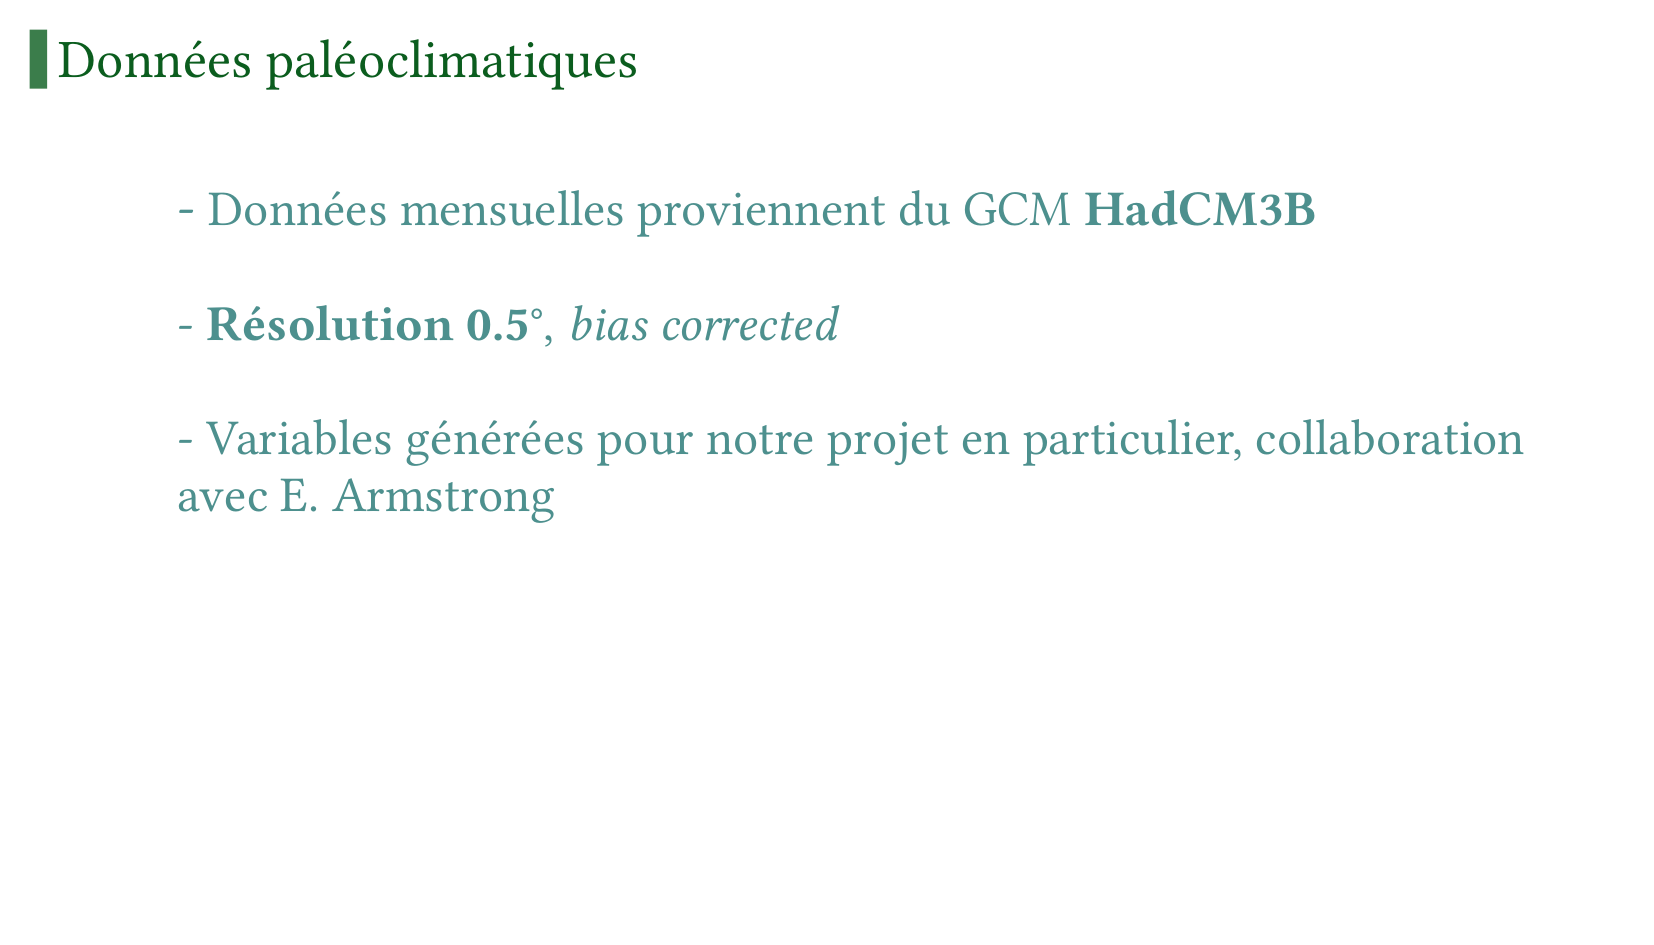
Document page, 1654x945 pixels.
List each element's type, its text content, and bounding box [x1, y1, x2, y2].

text_box [29, 29, 48, 89]
text_box - Données mensuelles proviennent du GCM HadCM3B - Résolution 0.5°, bias corrected - Variables générées pour notre projet en particulier, collaboration avec E. Armstrong [177, 177, 1571, 886]
subtitle Données paléoclimatiques [59, 29, 1571, 119]
